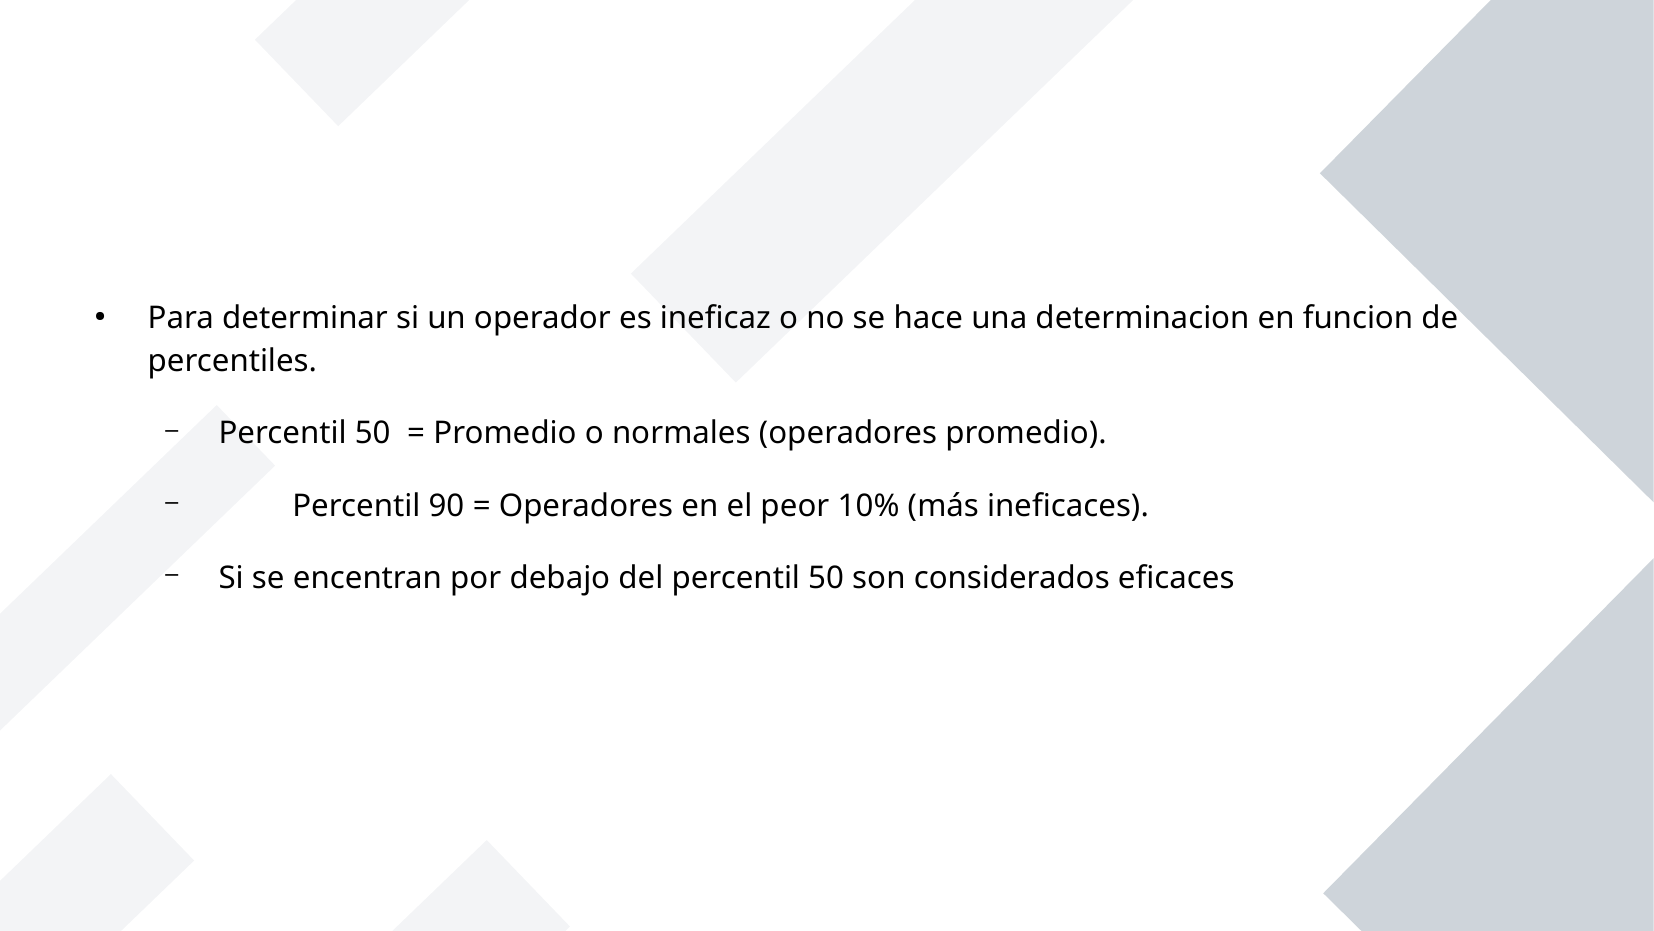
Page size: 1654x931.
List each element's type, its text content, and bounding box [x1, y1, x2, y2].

list Para determinar si un operador es ineficaz o no se hace una determinacion en funcion de percentiles. Percentil 50 = Promedio o normales (operadores promedio). Percentil 90 = Operadores en el peor 10% (más ineficaces). Si se encentran por debajo del percentil 50 son considerados eficaces [76, 295, 1565, 598]
